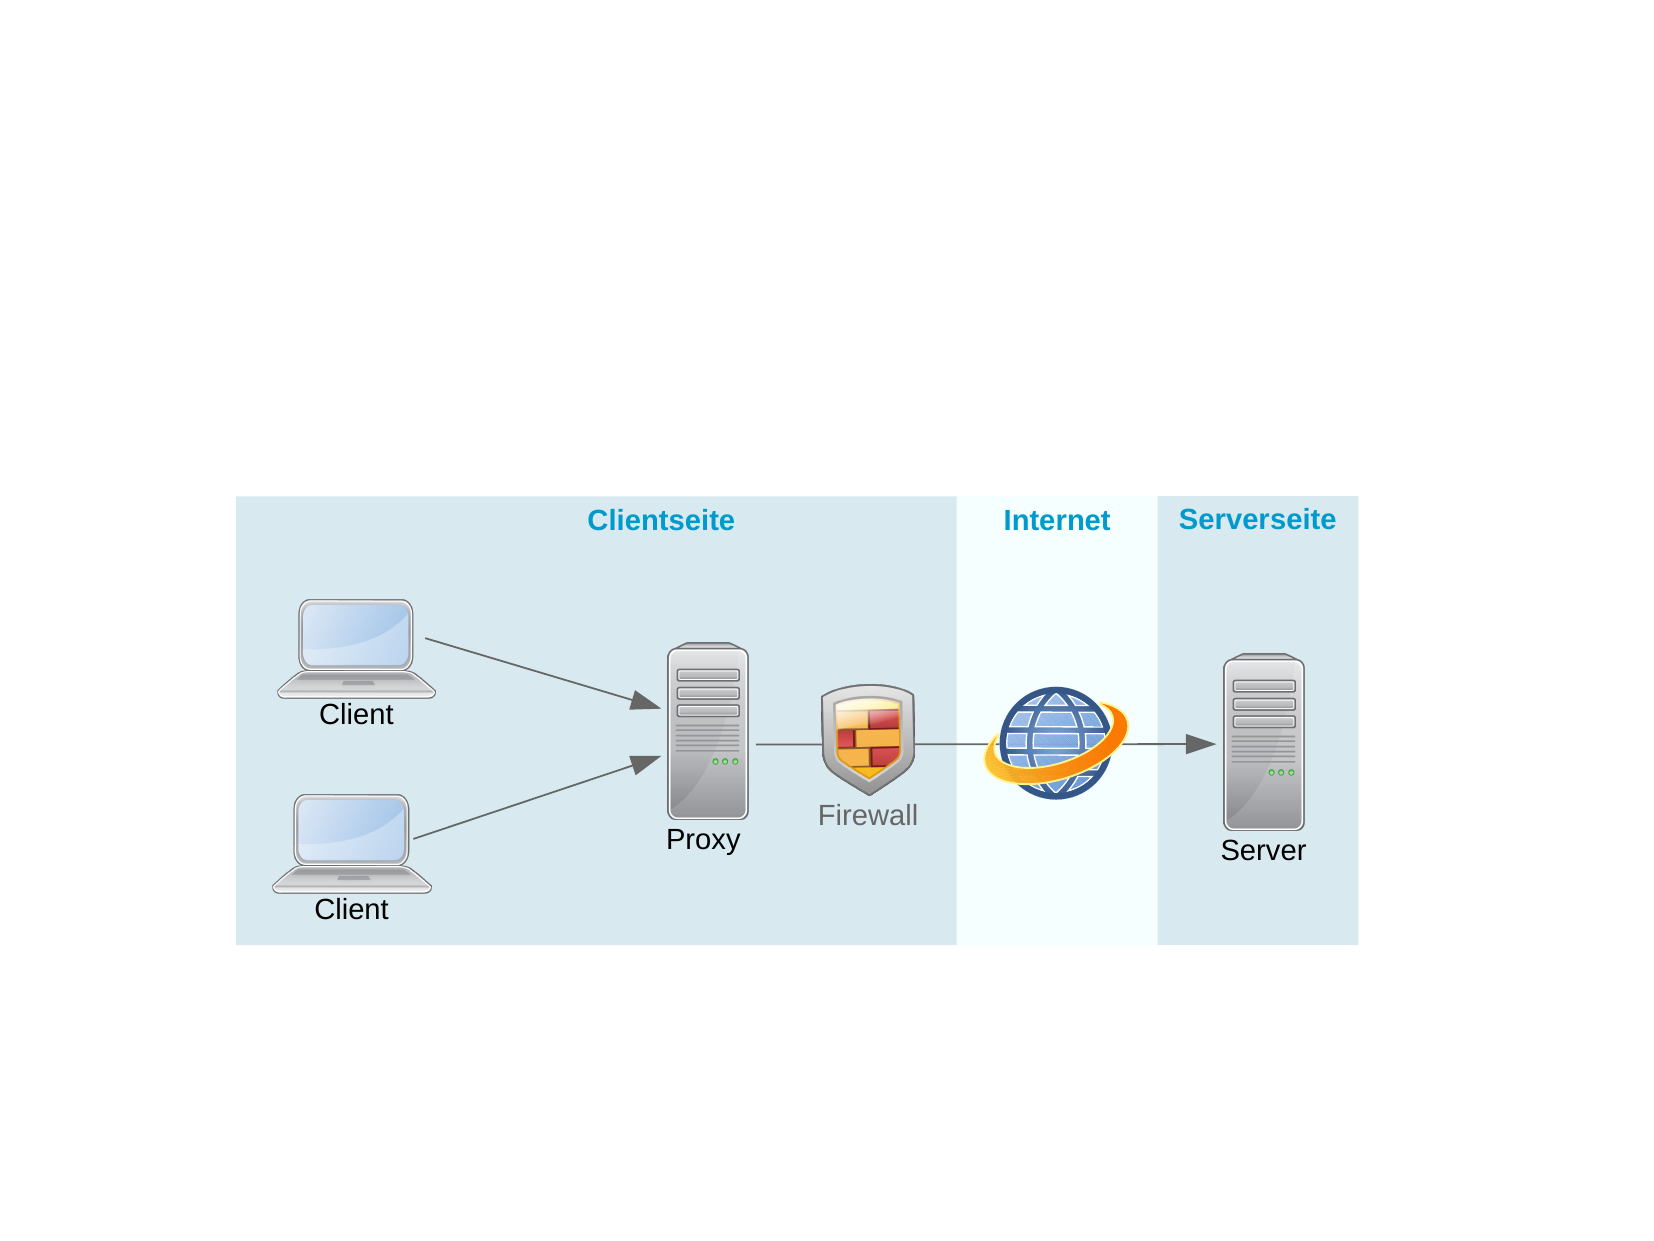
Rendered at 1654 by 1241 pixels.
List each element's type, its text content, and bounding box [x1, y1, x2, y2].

text_box Proxy [651, 815, 756, 863]
text_box Internet [956, 496, 1157, 544]
text_box Clientseite [236, 496, 1087, 545]
picture [1223, 653, 1305, 831]
text_box Client [299, 885, 405, 934]
text_box Serverseite [1157, 495, 1359, 544]
text_box [236, 544, 1359, 946]
picture [978, 661, 1134, 817]
picture [270, 592, 443, 706]
picture [667, 642, 749, 820]
picture [821, 684, 915, 796]
text_box Client [304, 690, 409, 739]
text_box Server [1205, 826, 1322, 875]
text_box Firewall [803, 791, 934, 840]
picture [265, 787, 439, 901]
